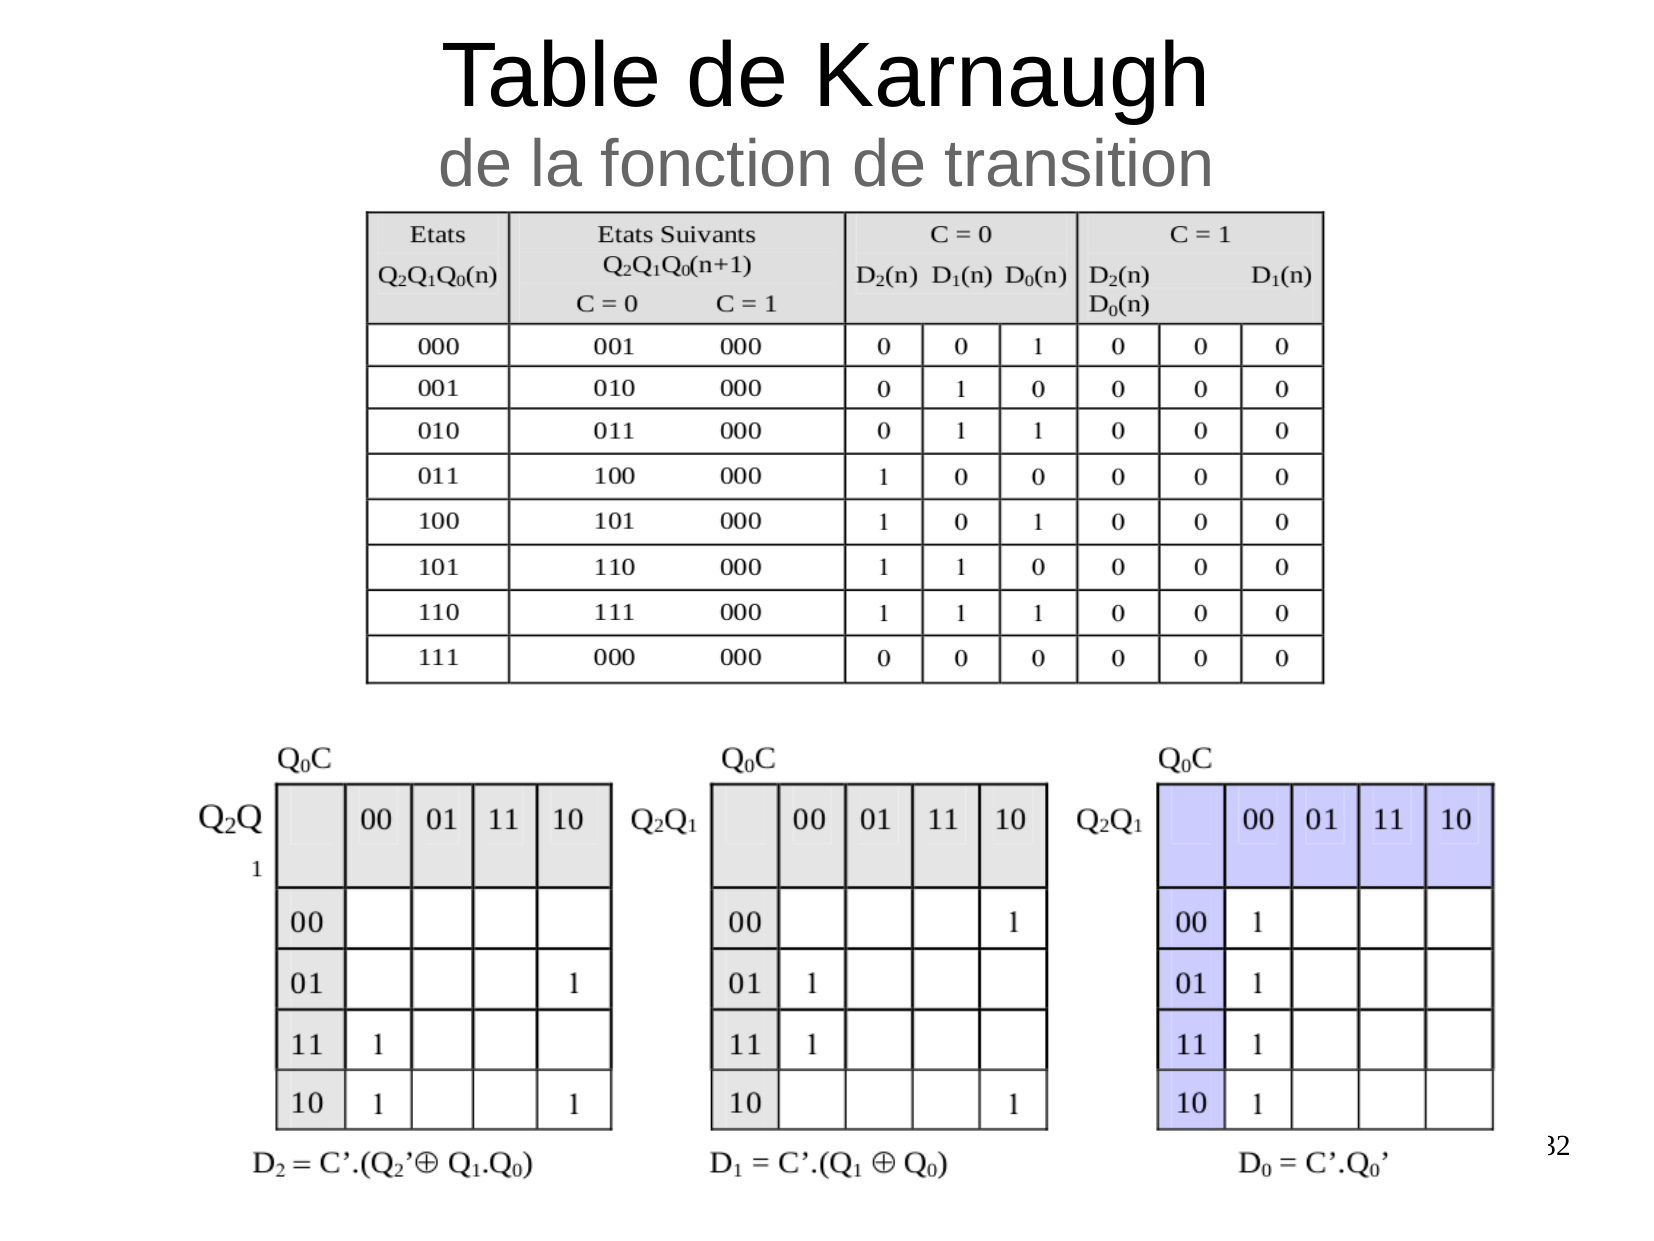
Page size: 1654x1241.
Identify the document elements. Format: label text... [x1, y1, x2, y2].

picture [330, 188, 1359, 709]
title Table de Karnaugh de la fonction de transition [82, 8, 1571, 216]
picture [153, 732, 1548, 1206]
